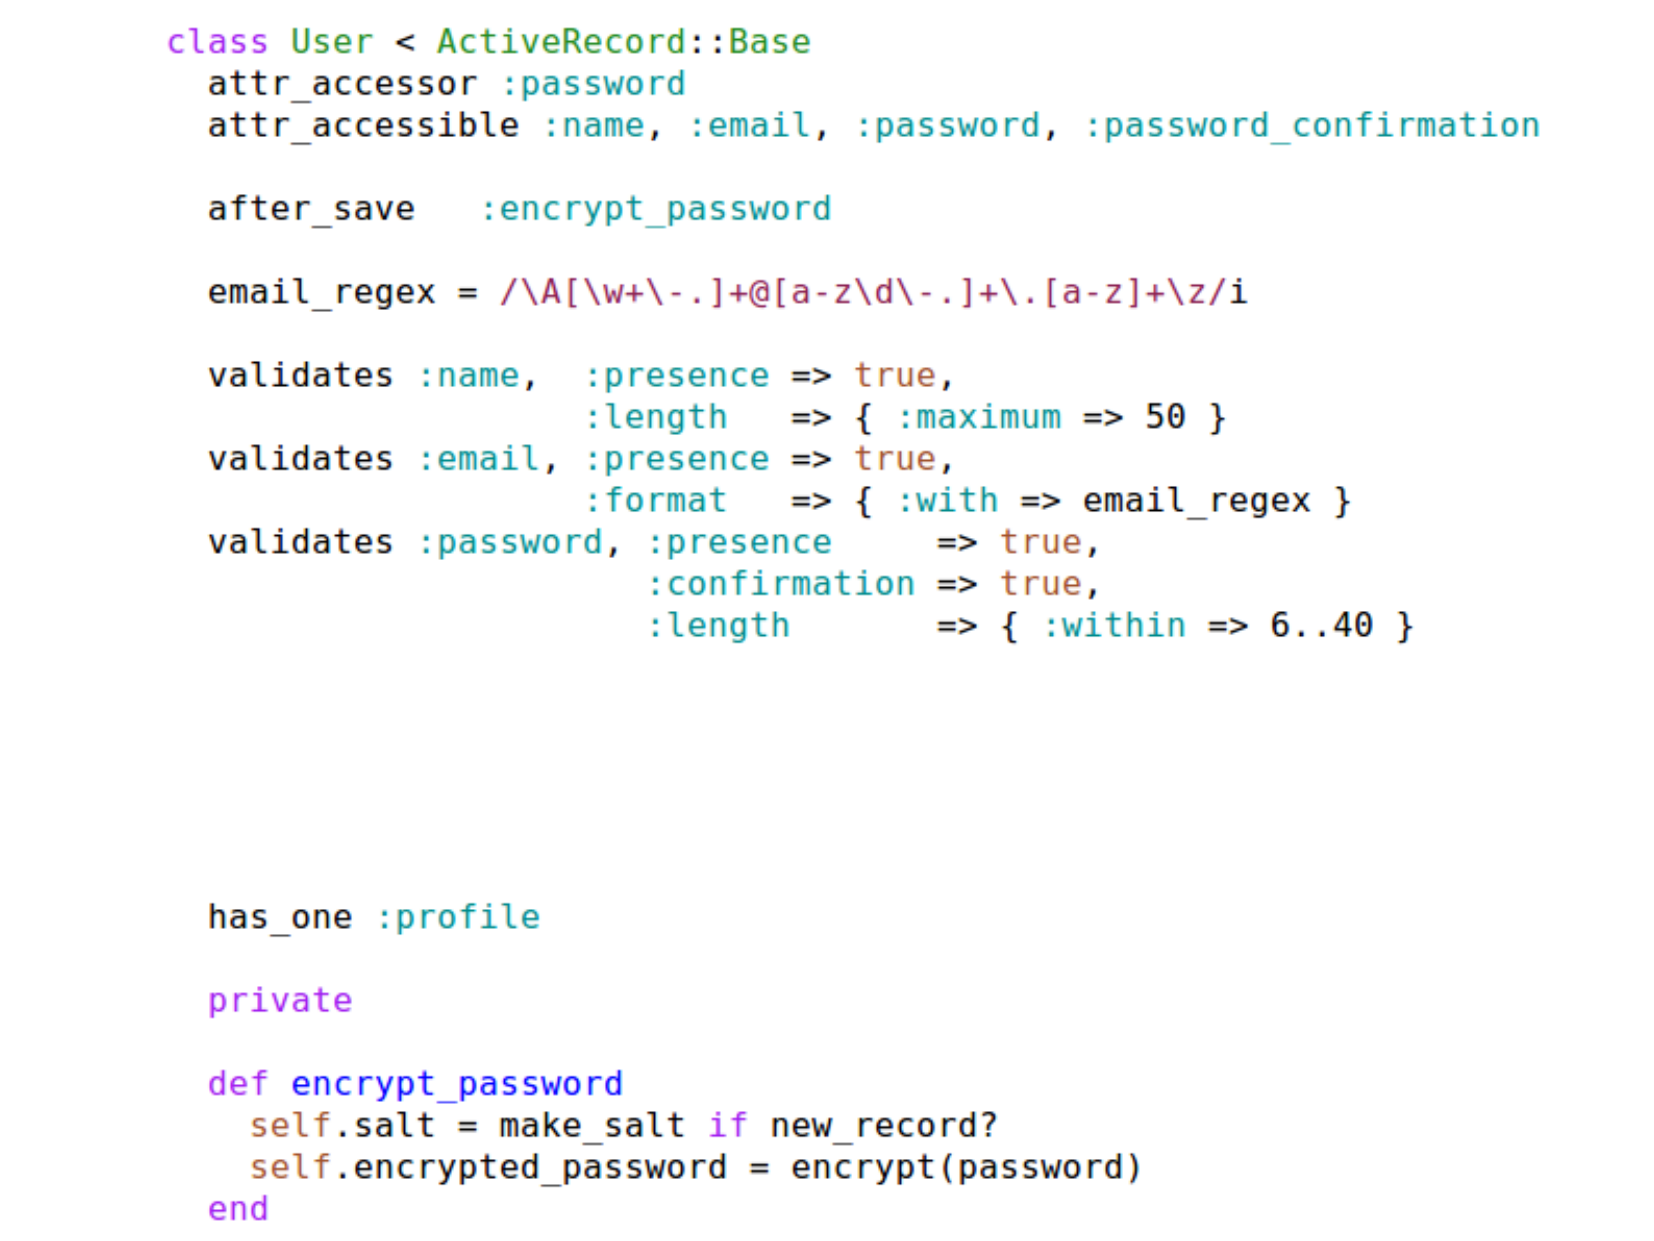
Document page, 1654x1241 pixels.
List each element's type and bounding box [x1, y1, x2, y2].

picture [156, 14, 1653, 1231]
